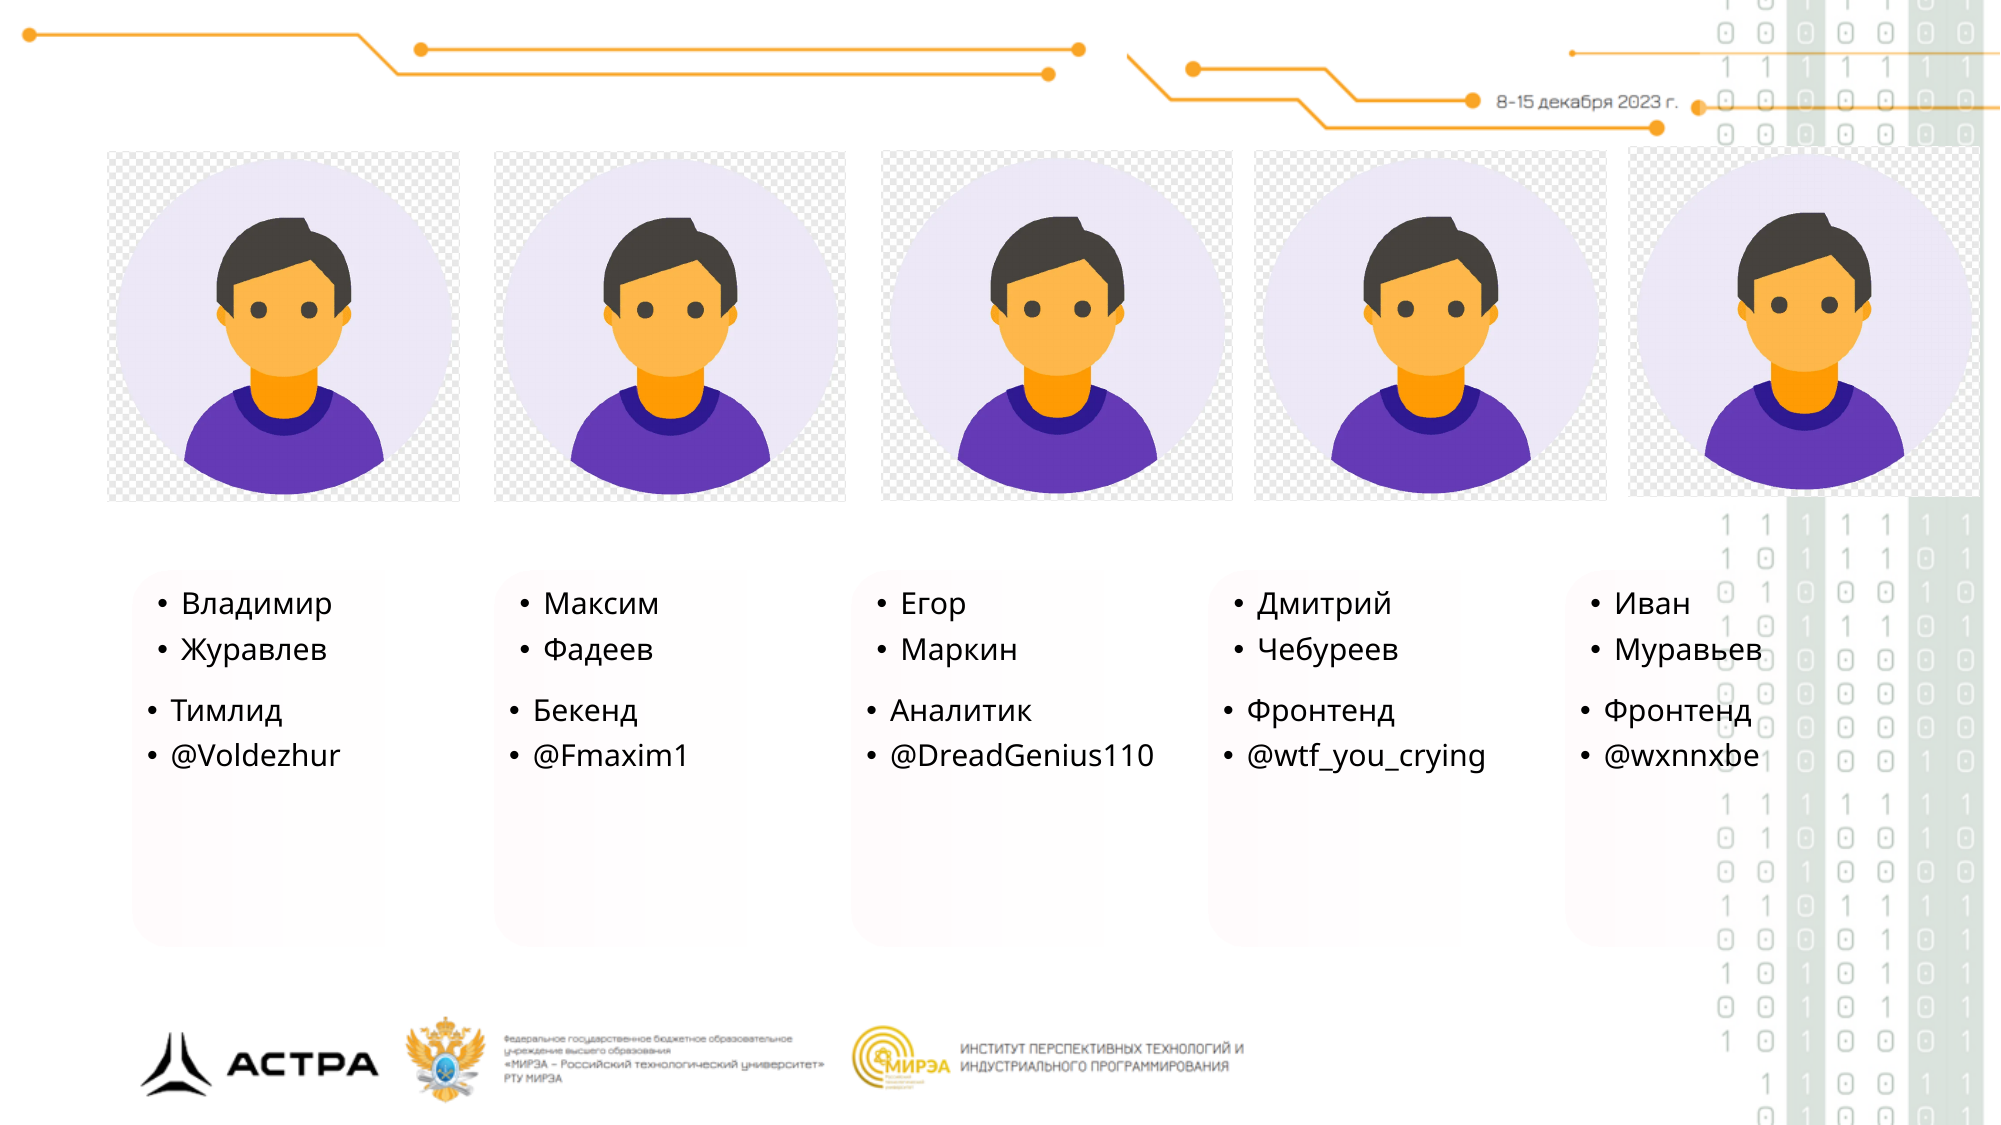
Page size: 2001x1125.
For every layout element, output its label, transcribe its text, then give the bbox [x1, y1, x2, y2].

text_box Иван Муравьев [1565, 570, 1868, 687]
picture [0, 0, 2000, 1125]
text_box Владимир Журавлев [132, 570, 435, 687]
text_box Фронтенд @wxnnxbe [1565, 687, 1868, 947]
text_box Егор Маркин [851, 570, 1154, 687]
text_box Фронтенд @wtf_you_crying [1208, 687, 1536, 947]
text_box Тимлид @Voldezhur [132, 687, 435, 947]
text_box Дмитрий Чебуреев [1208, 570, 1511, 687]
text_box Максим Фадеев [494, 570, 797, 687]
text_box Аналитик @DreadGenius110 [851, 687, 1208, 947]
text_box Бекенд @Fmaxim1 [494, 687, 797, 947]
